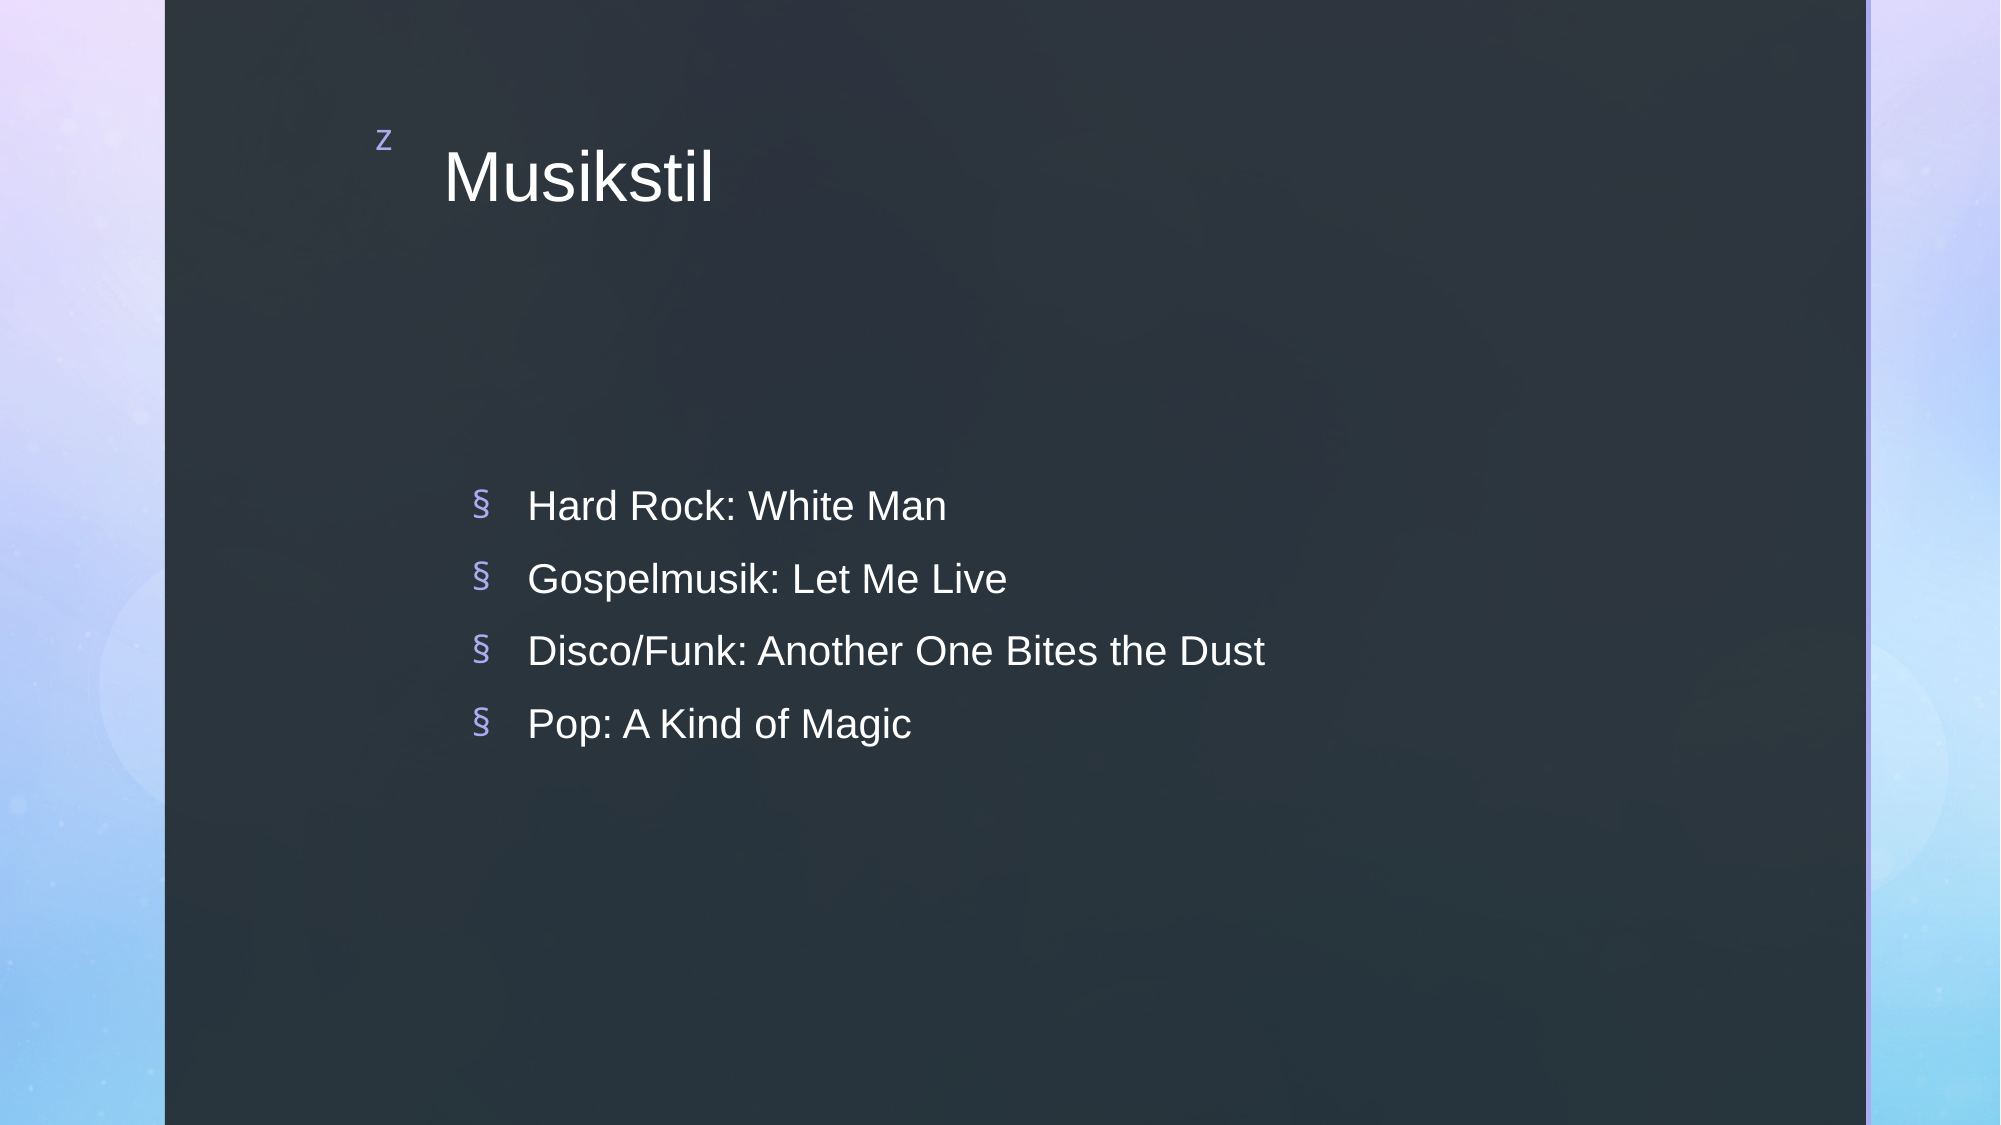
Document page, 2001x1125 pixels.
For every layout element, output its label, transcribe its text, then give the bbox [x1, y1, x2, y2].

list Hard Rock: White Man Gospelmusik: Let Me Live Disco/Funk: Another One Bites the Dust Pop: A Kind of Magic [454, 248, 1734, 904]
picture [0, 0, 164, 1125]
picture [1871, 0, 2001, 1125]
title Musikstil [428, 132, 1734, 310]
